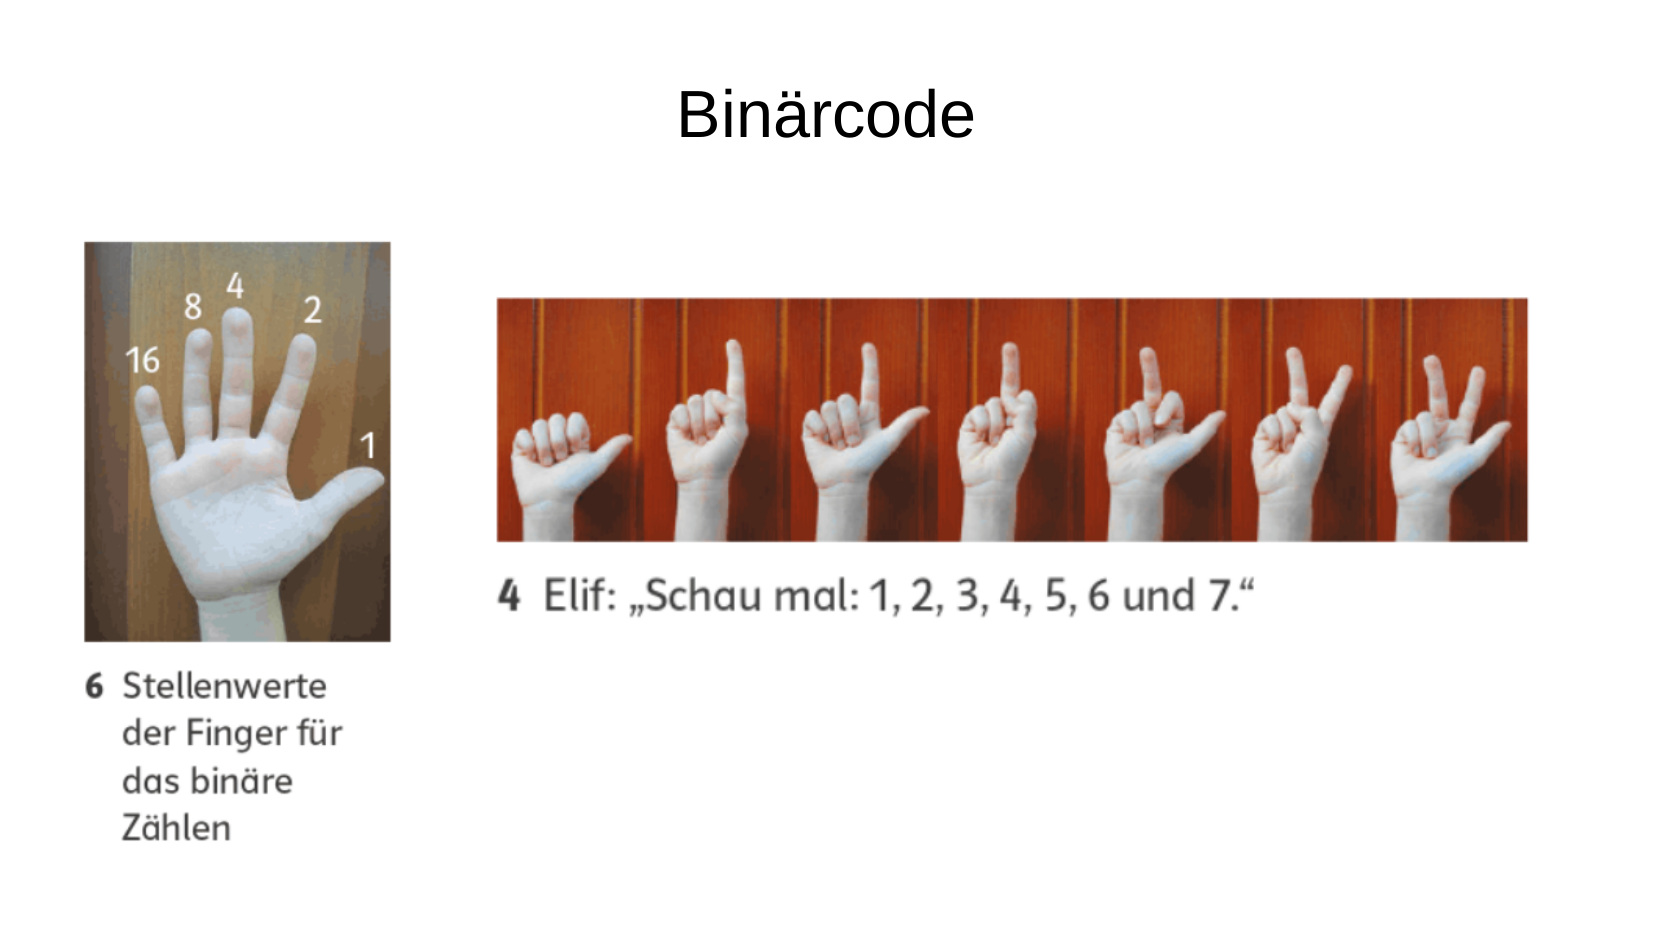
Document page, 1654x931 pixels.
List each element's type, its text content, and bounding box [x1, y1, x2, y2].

title Binärcode [82, 37, 1571, 193]
picture [472, 271, 1573, 649]
picture [70, 224, 432, 875]
